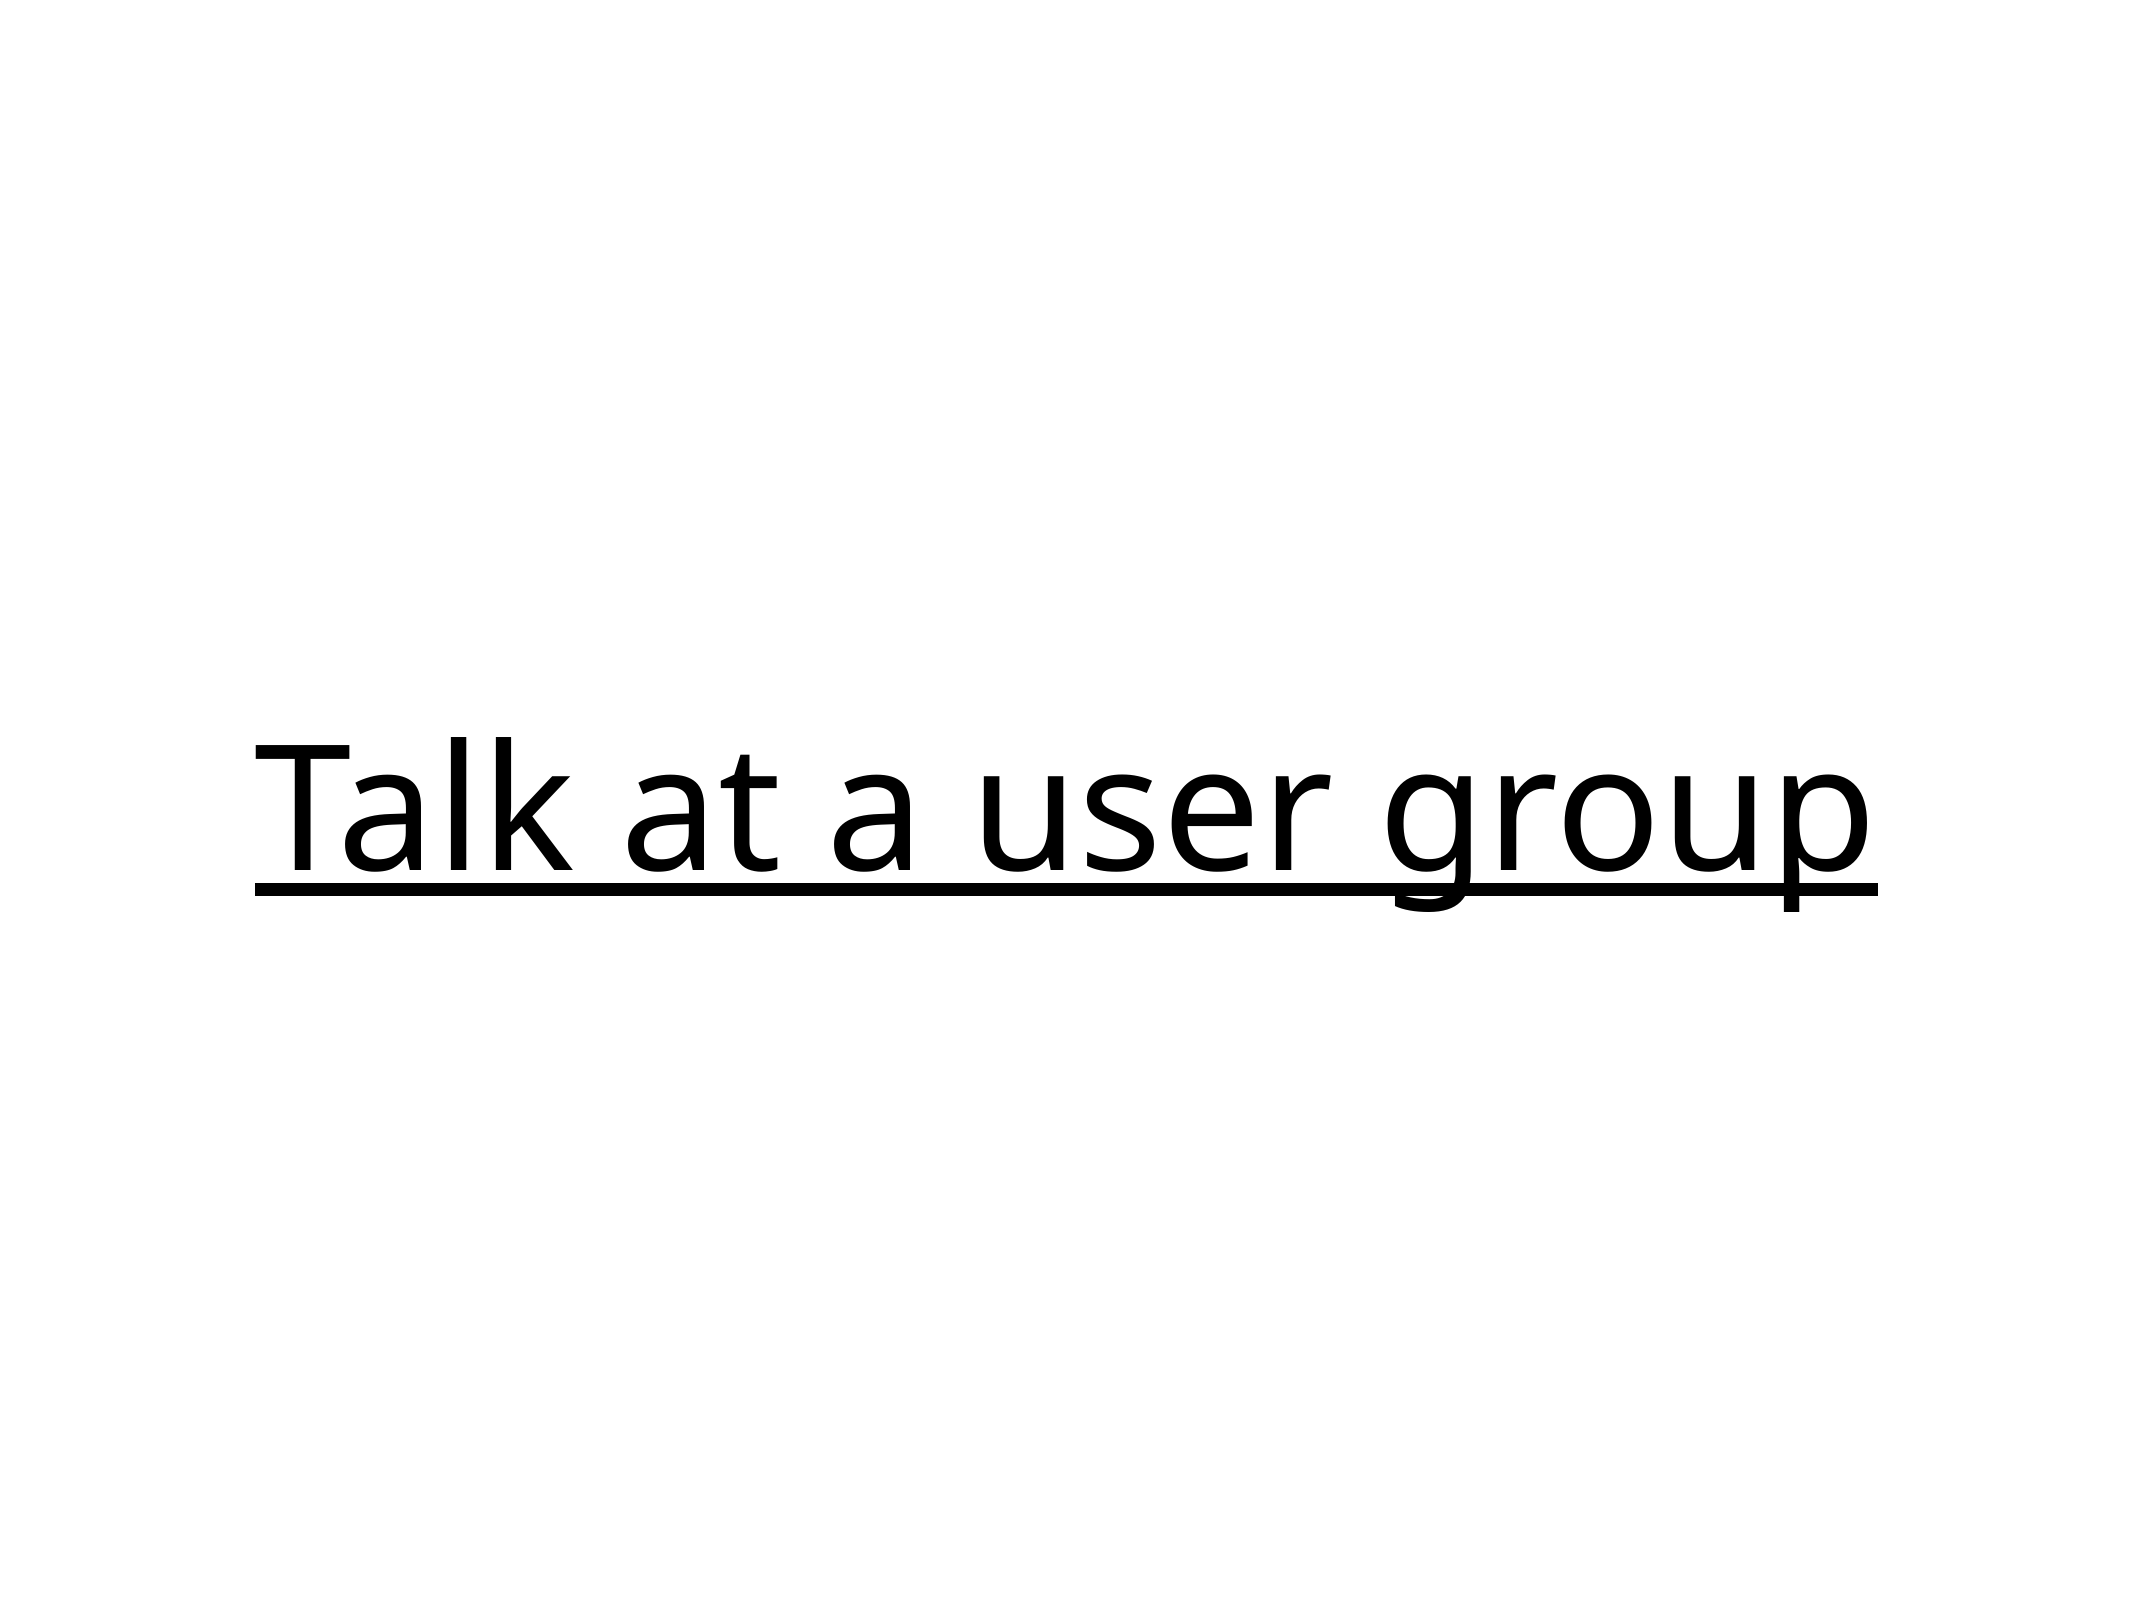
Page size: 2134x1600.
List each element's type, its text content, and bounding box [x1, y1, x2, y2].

title Talk at a user group [208, 487, 1925, 1113]
